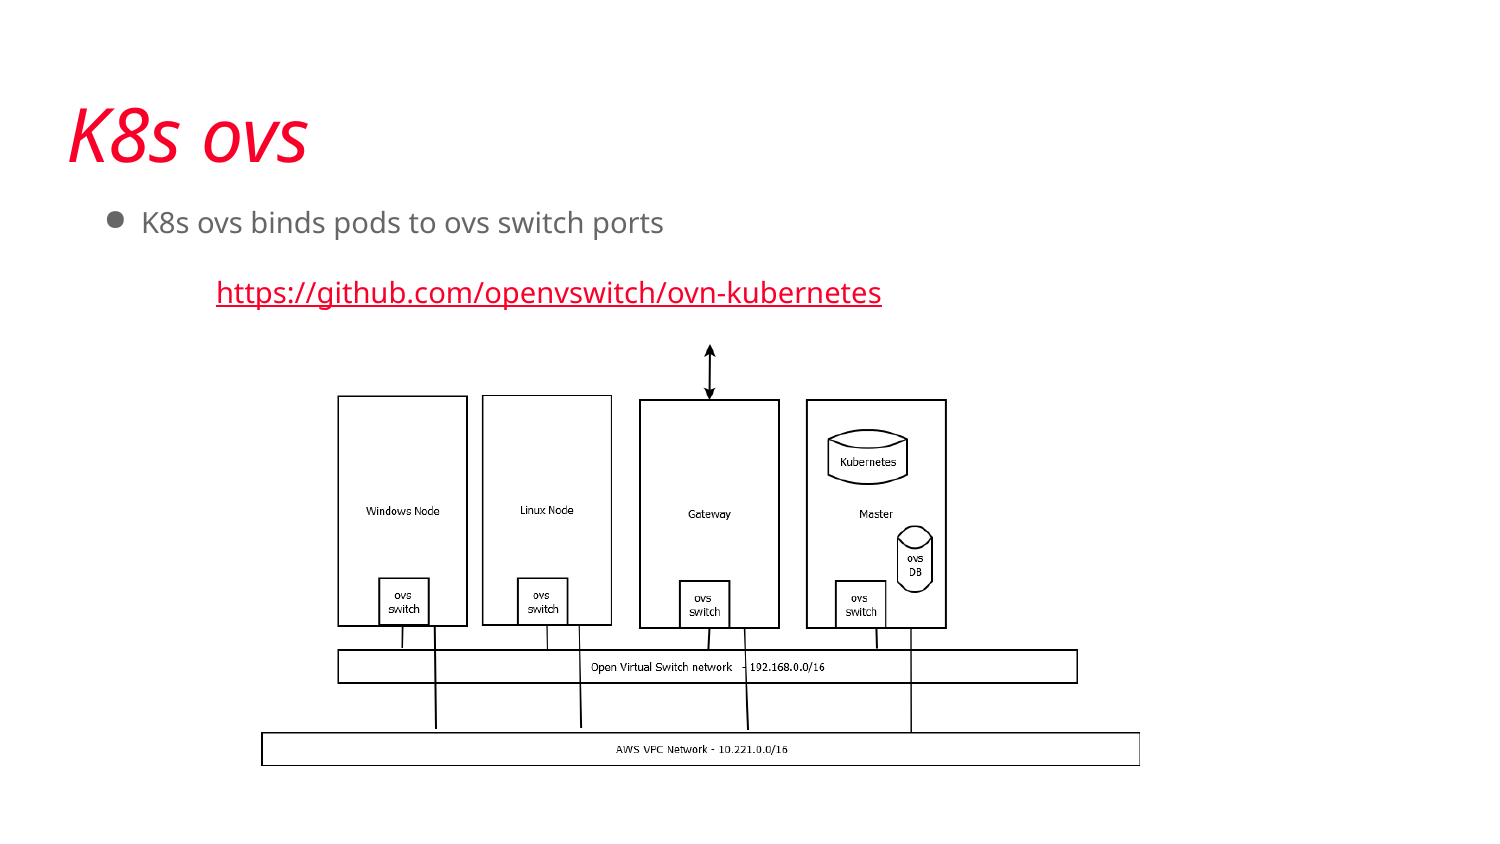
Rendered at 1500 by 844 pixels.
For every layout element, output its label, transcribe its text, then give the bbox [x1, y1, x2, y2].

list K8s ovs binds pods to ovs switch ports https://github.com/openvswitch/ovn-kubernetes [51, 189, 1449, 750]
title K8s ovs [51, 72, 1449, 167]
picture [261, 343, 1140, 766]
